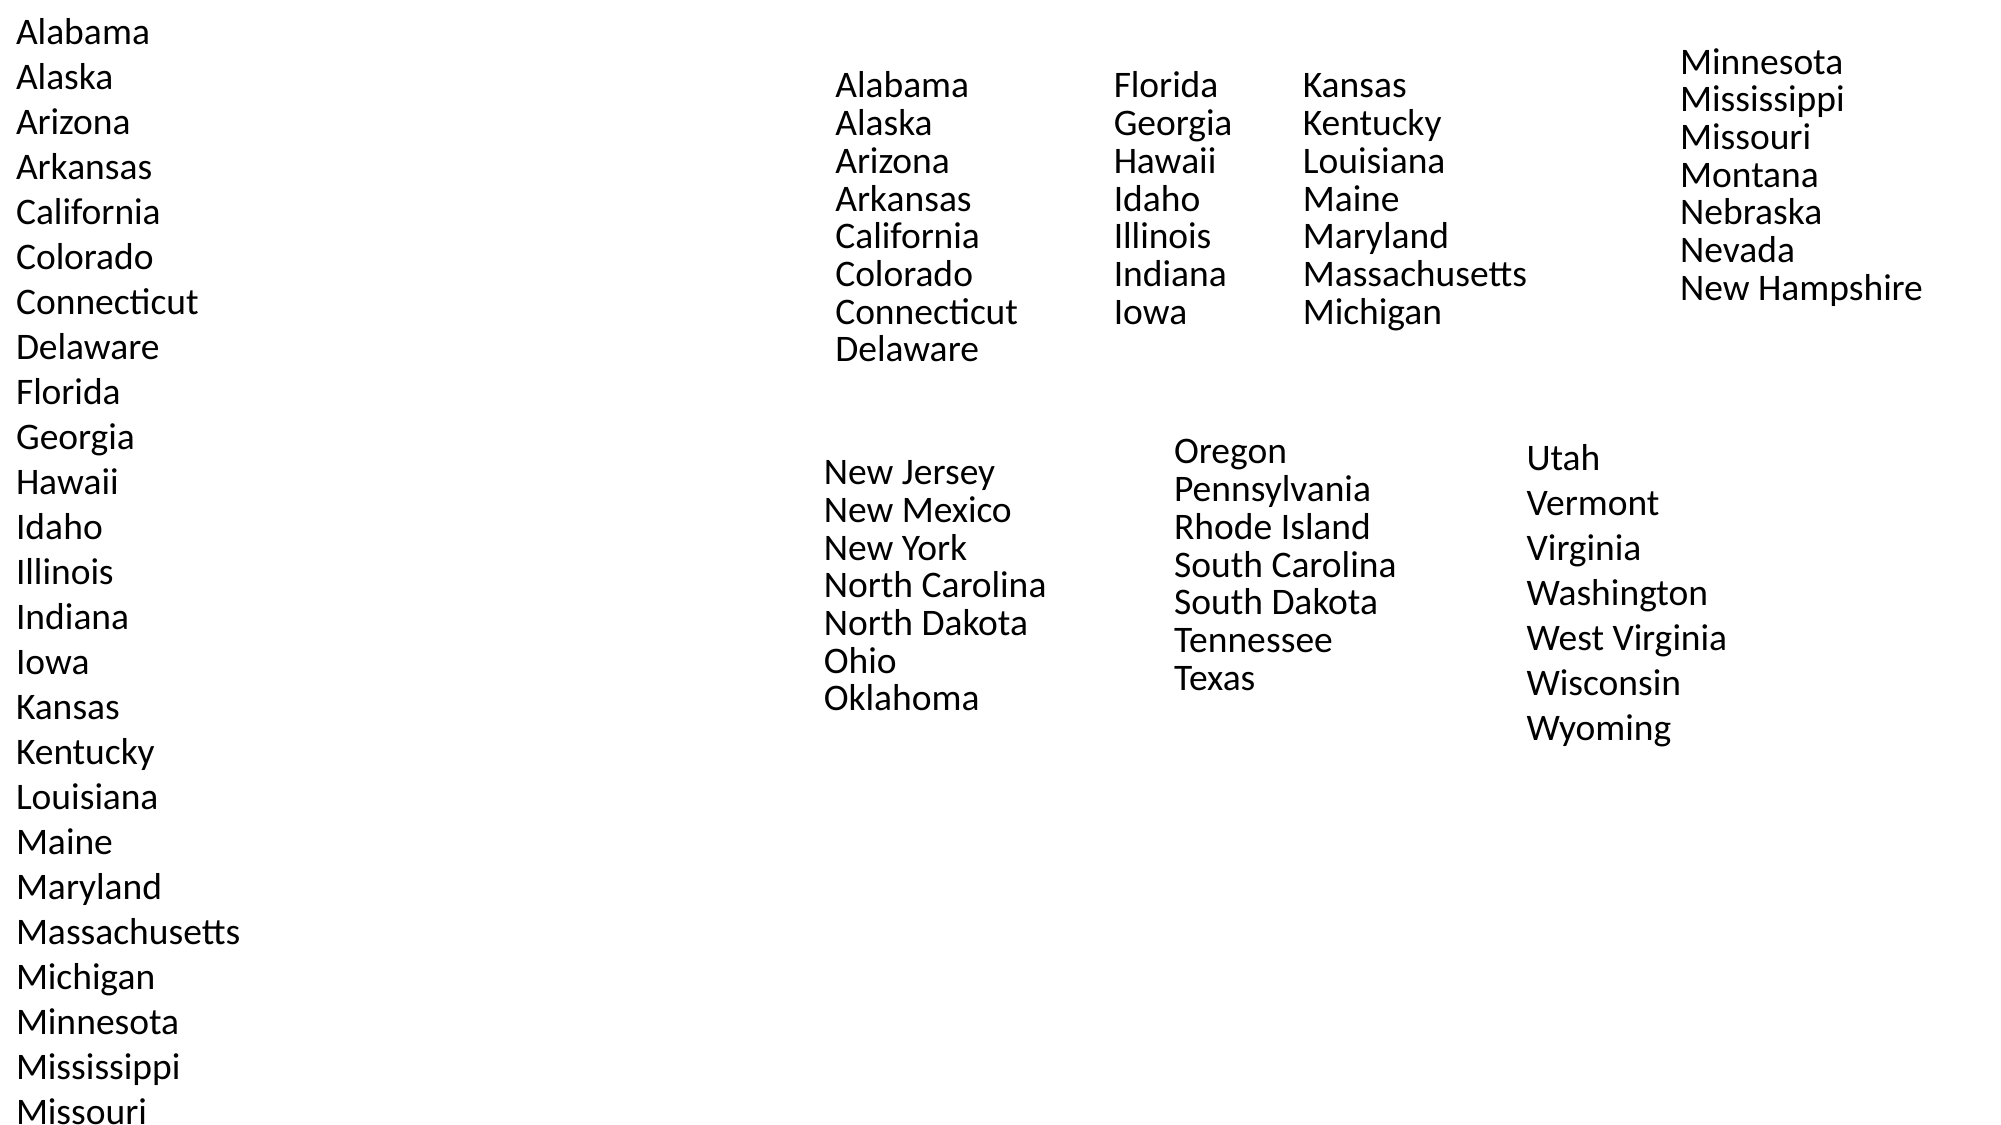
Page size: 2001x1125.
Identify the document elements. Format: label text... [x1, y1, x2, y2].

text_box Florida Georgia Hawaii Idaho Illinois Indiana Iowa [1098, 62, 1276, 426]
text_box New Jersey New Mexico New York North Carolina North Dakota Ohio Oklahoma [809, 448, 1111, 812]
text_box Alabama Alaska Arizona Arkansas California Colorado Connecticut Delaware [820, 62, 1075, 426]
text_box Utah Vermont Virginia Washington West Virginia Wisconsin Wyoming [1511, 426, 1819, 756]
text_box Kansas Kentucky Louisiana Maine Maryland Massachusetts Michigan [1288, 62, 1595, 426]
text_box Alabama Alaska Arizona Arkansas California Colorado Connecticut Delaware Florida Georgia Hawaii Idaho Illinois Indiana Iowa Kansas Kentucky Louisiana Maine Maryland Massachusetts Michigan Minnesota Mississippi Missouri Montana Nebraska Nevada New Hampshire New Jersey New Mexico New York North Carolina North Dakota Ohio Oklahoma Oregon Pennsylvania Rhode Island South Carolina South Dakota Tennessee Texas Utah Vermont Virginia Washington West Virginia Wisconsin Wyoming [1, 0, 308, 1125]
text_box Oregon Pennsylvania Rhode Island South Carolina South Dakota Tennessee Texas [1159, 428, 1465, 792]
text_box Minnesota Mississippi Missouri Montana Nebraska Nevada New Hampshire [1665, 38, 1992, 402]
